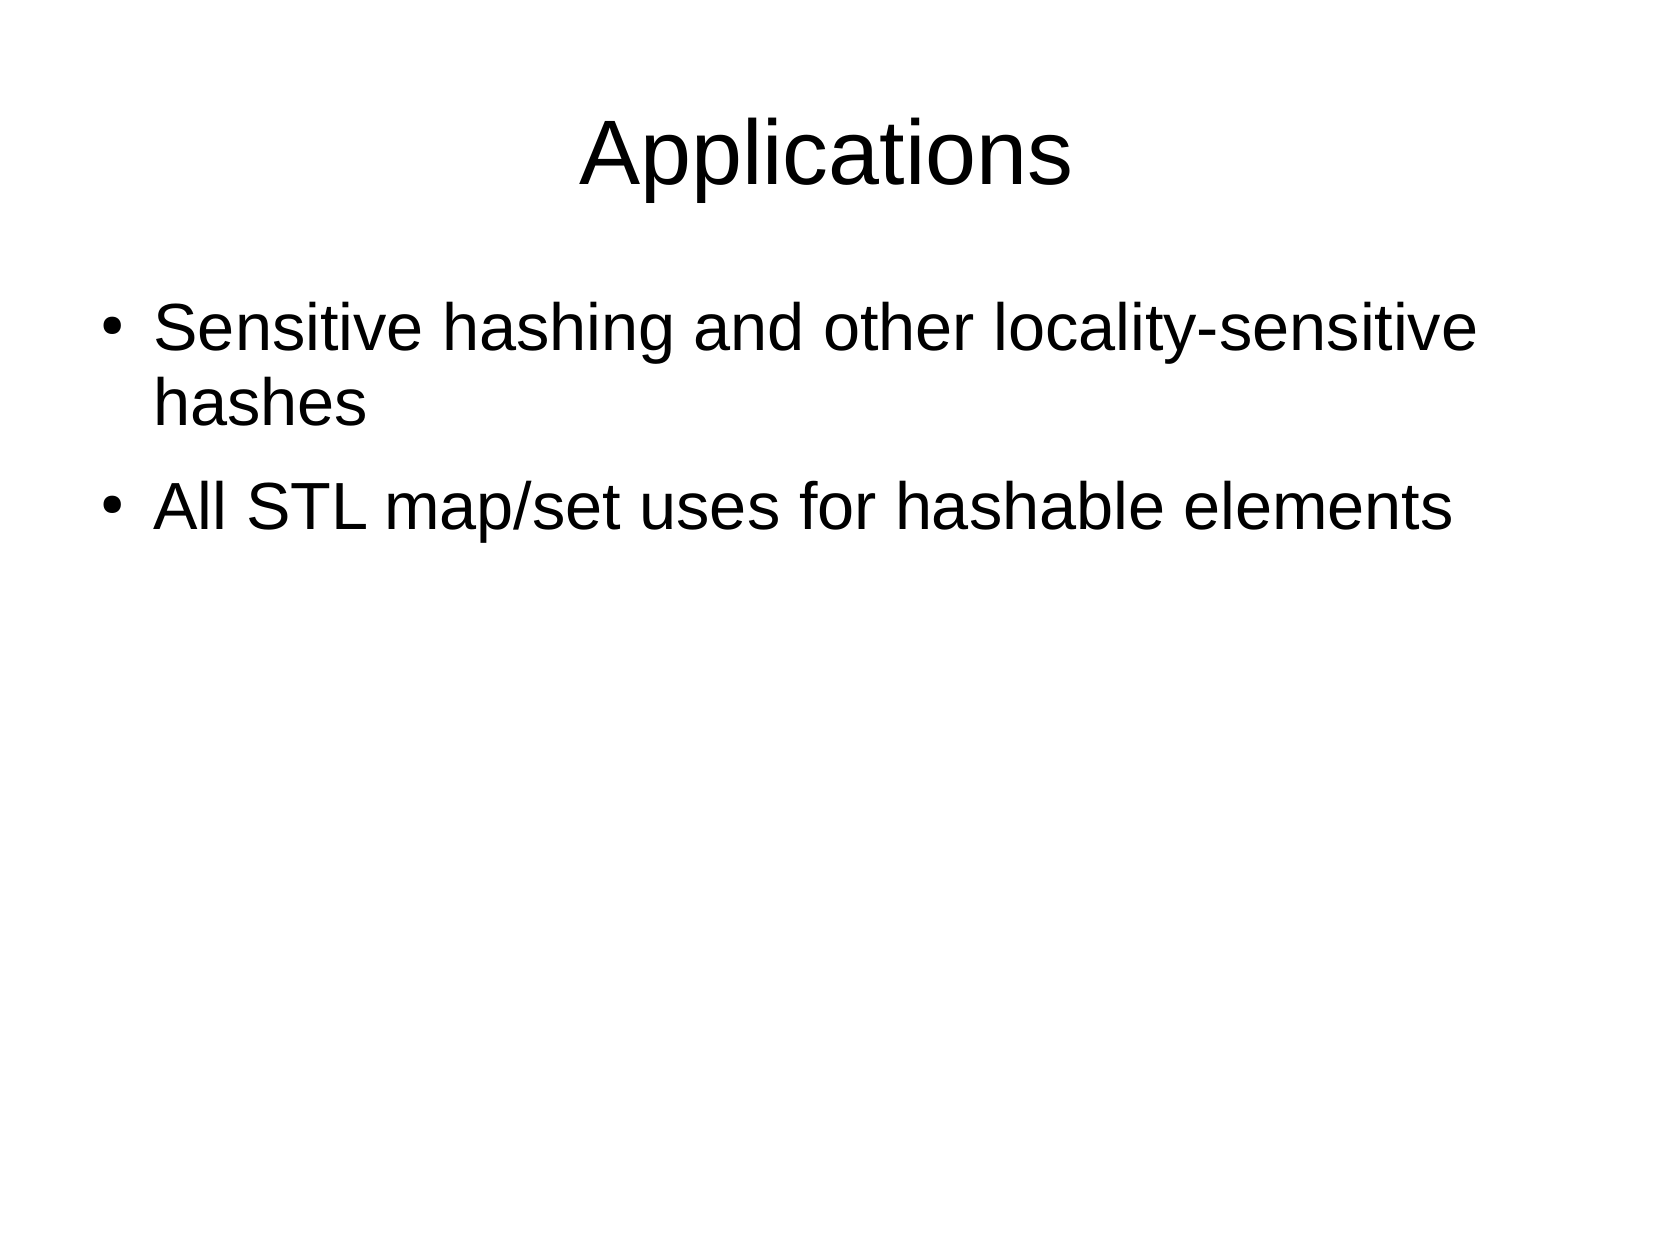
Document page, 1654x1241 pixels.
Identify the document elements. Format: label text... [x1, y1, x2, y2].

title Applications [82, 49, 1571, 257]
list Sensitive hashing and other locality-sensitive hashes All STL map/set uses for hashable elements [82, 290, 1538, 1010]
